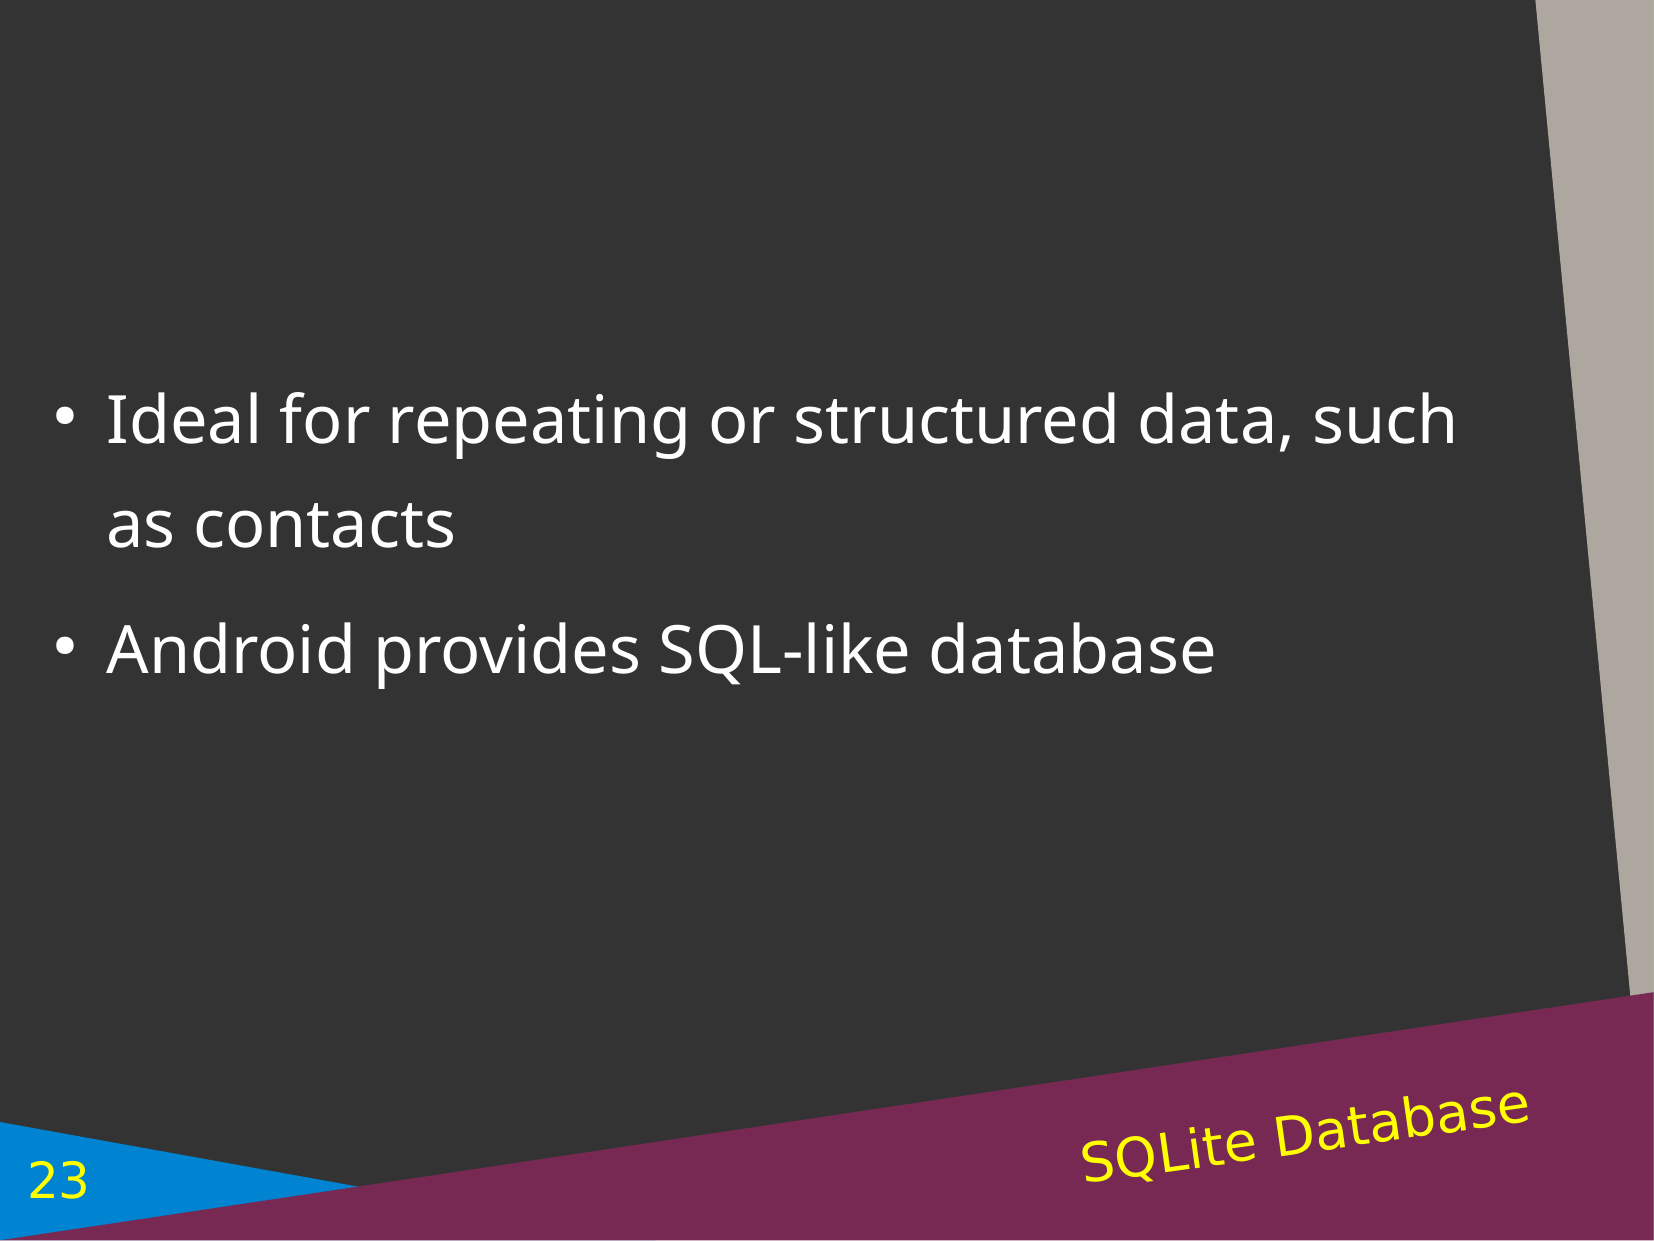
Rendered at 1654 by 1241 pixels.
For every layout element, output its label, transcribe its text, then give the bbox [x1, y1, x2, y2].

title SQLite Database [956, 995, 1654, 1241]
list Ideal for repeating or structured data, such as contacts Android provides SQL-like database [35, 59, 1524, 993]
